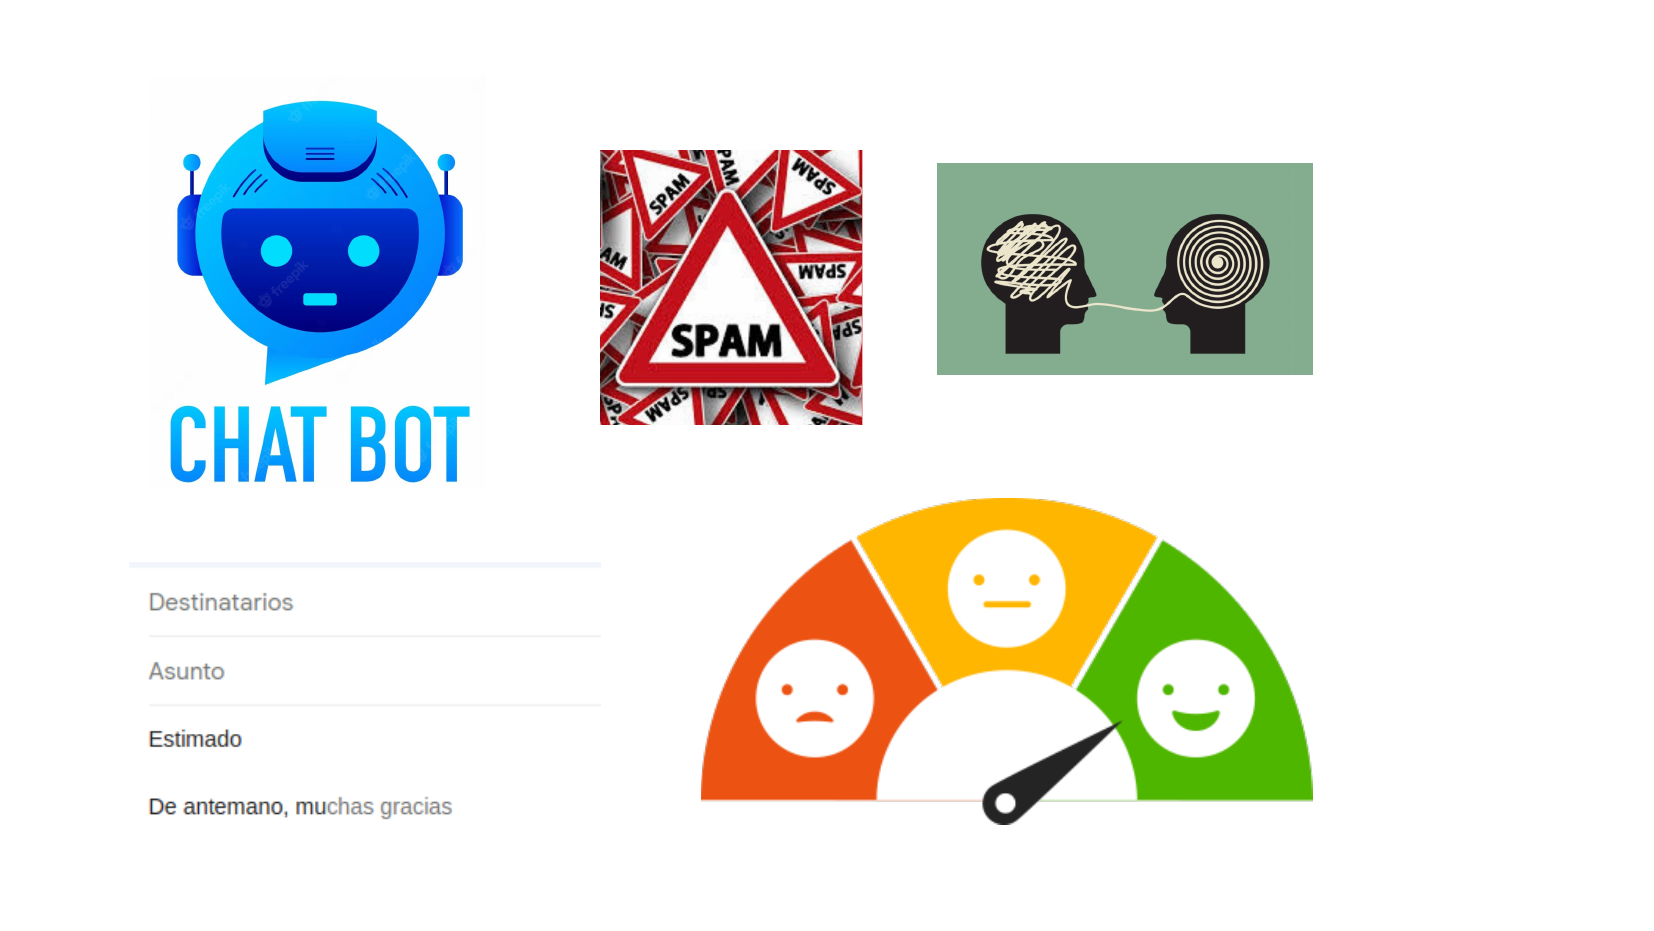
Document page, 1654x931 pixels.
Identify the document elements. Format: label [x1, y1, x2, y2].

picture [150, 75, 486, 488]
picture [701, 498, 1313, 826]
picture [129, 562, 601, 882]
picture [937, 163, 1313, 376]
picture [600, 150, 863, 425]
